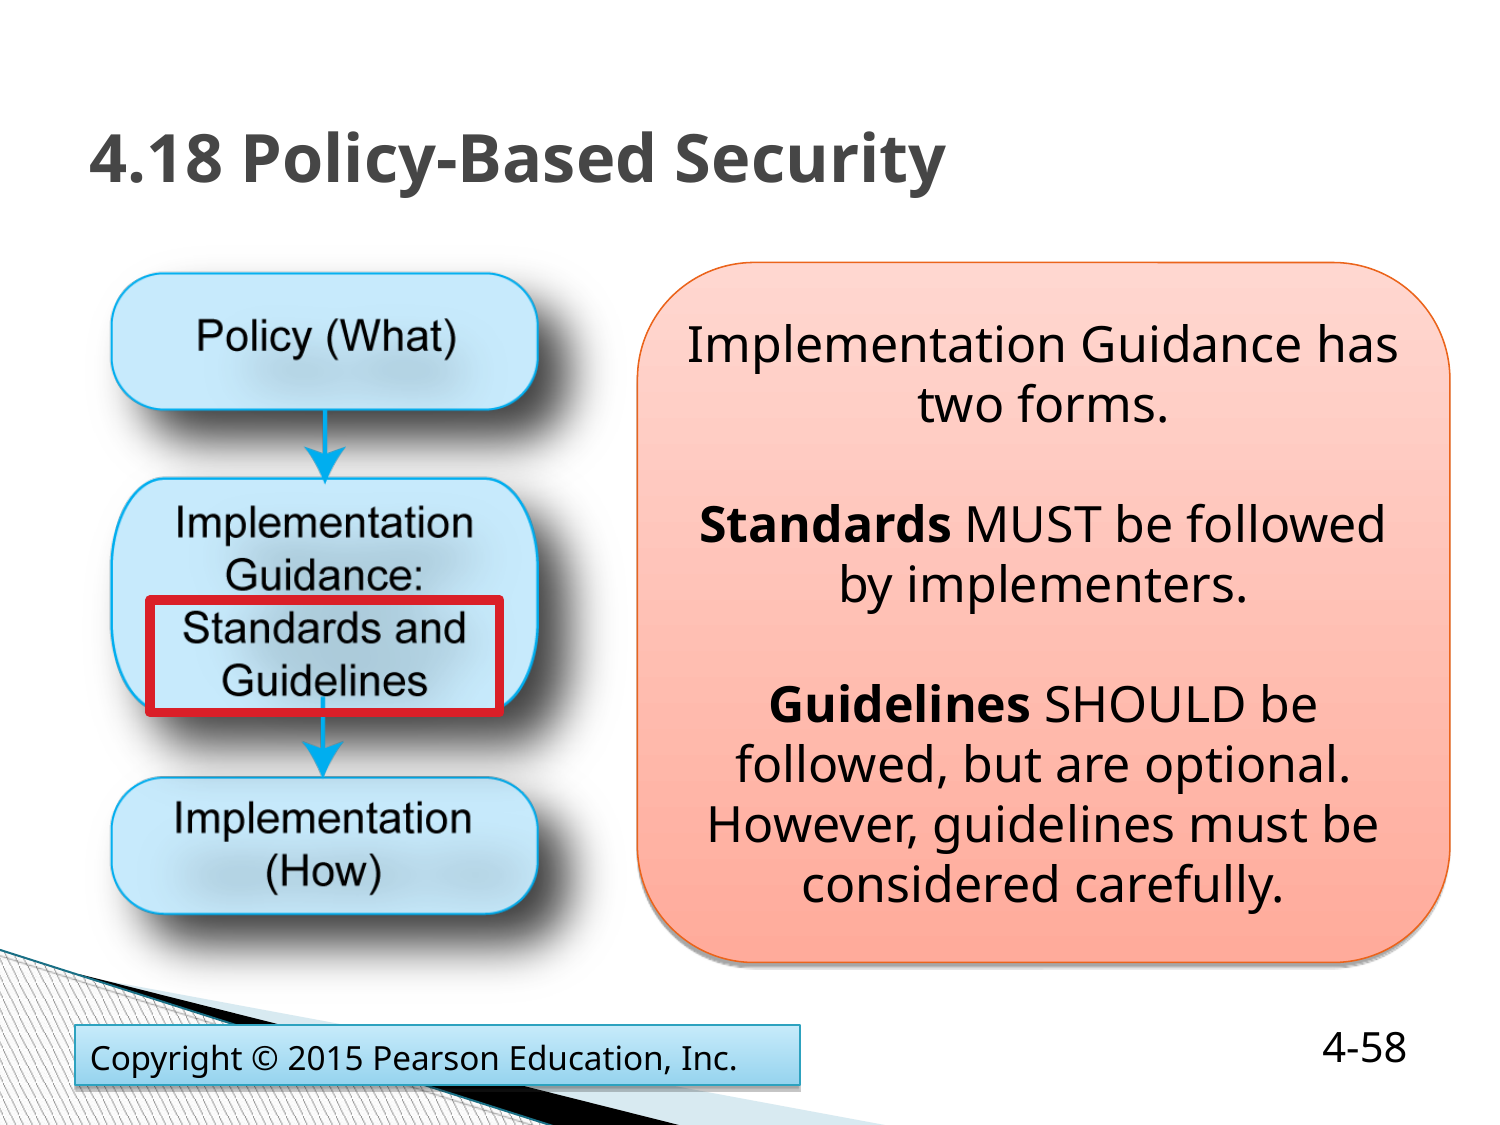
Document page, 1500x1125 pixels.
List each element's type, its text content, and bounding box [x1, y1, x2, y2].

slide_number 4-<number> [1275, 1025, 1423, 1085]
picture [0, 237, 636, 1125]
text_box Implementation Guidance has two forms. Standards MUST be followed by implementers. Guidelines SHOULD be followed, but are optional. However, guidelines must be considered carefully. [637, 262, 1450, 963]
title 4.18 Policy-Based Security [75, 62, 1425, 250]
footer Copyright © 2015 Pearson Education, Inc. [75, 1025, 800, 1085]
